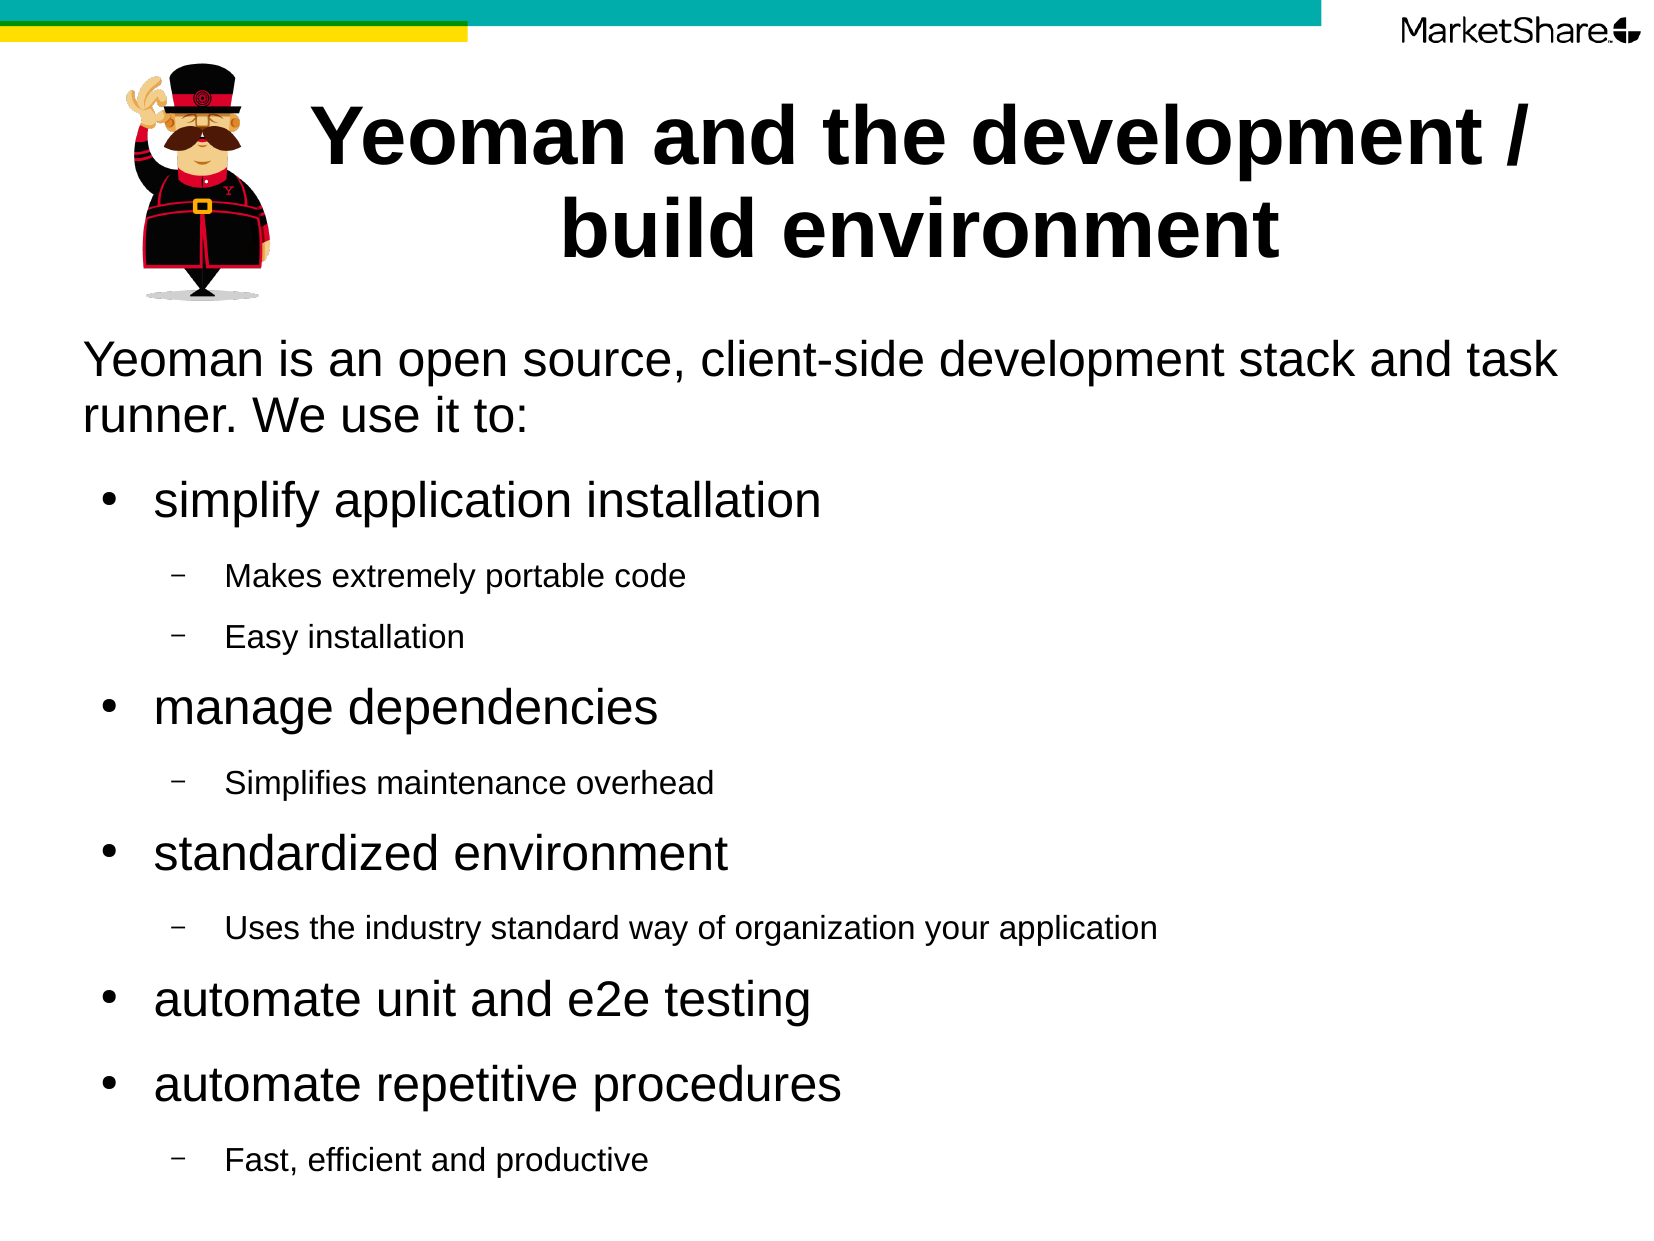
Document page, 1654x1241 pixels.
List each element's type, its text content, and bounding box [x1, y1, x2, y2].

title Yeoman and the development / build environment [299, 78, 1571, 287]
picture [1390, 1, 1651, 57]
list Yeoman is an open source, client-side development stack and task runner. We use it to: simplify application installation Makes extremely portable code Easy installation manage dependencies Simplifies maintenance overhead standardized environment Uses the industry standard way of organization your application automate unit and e2e testing automate repetitive procedures Fast, efficient and productive [82, 331, 1571, 1150]
picture [75, 27, 299, 345]
